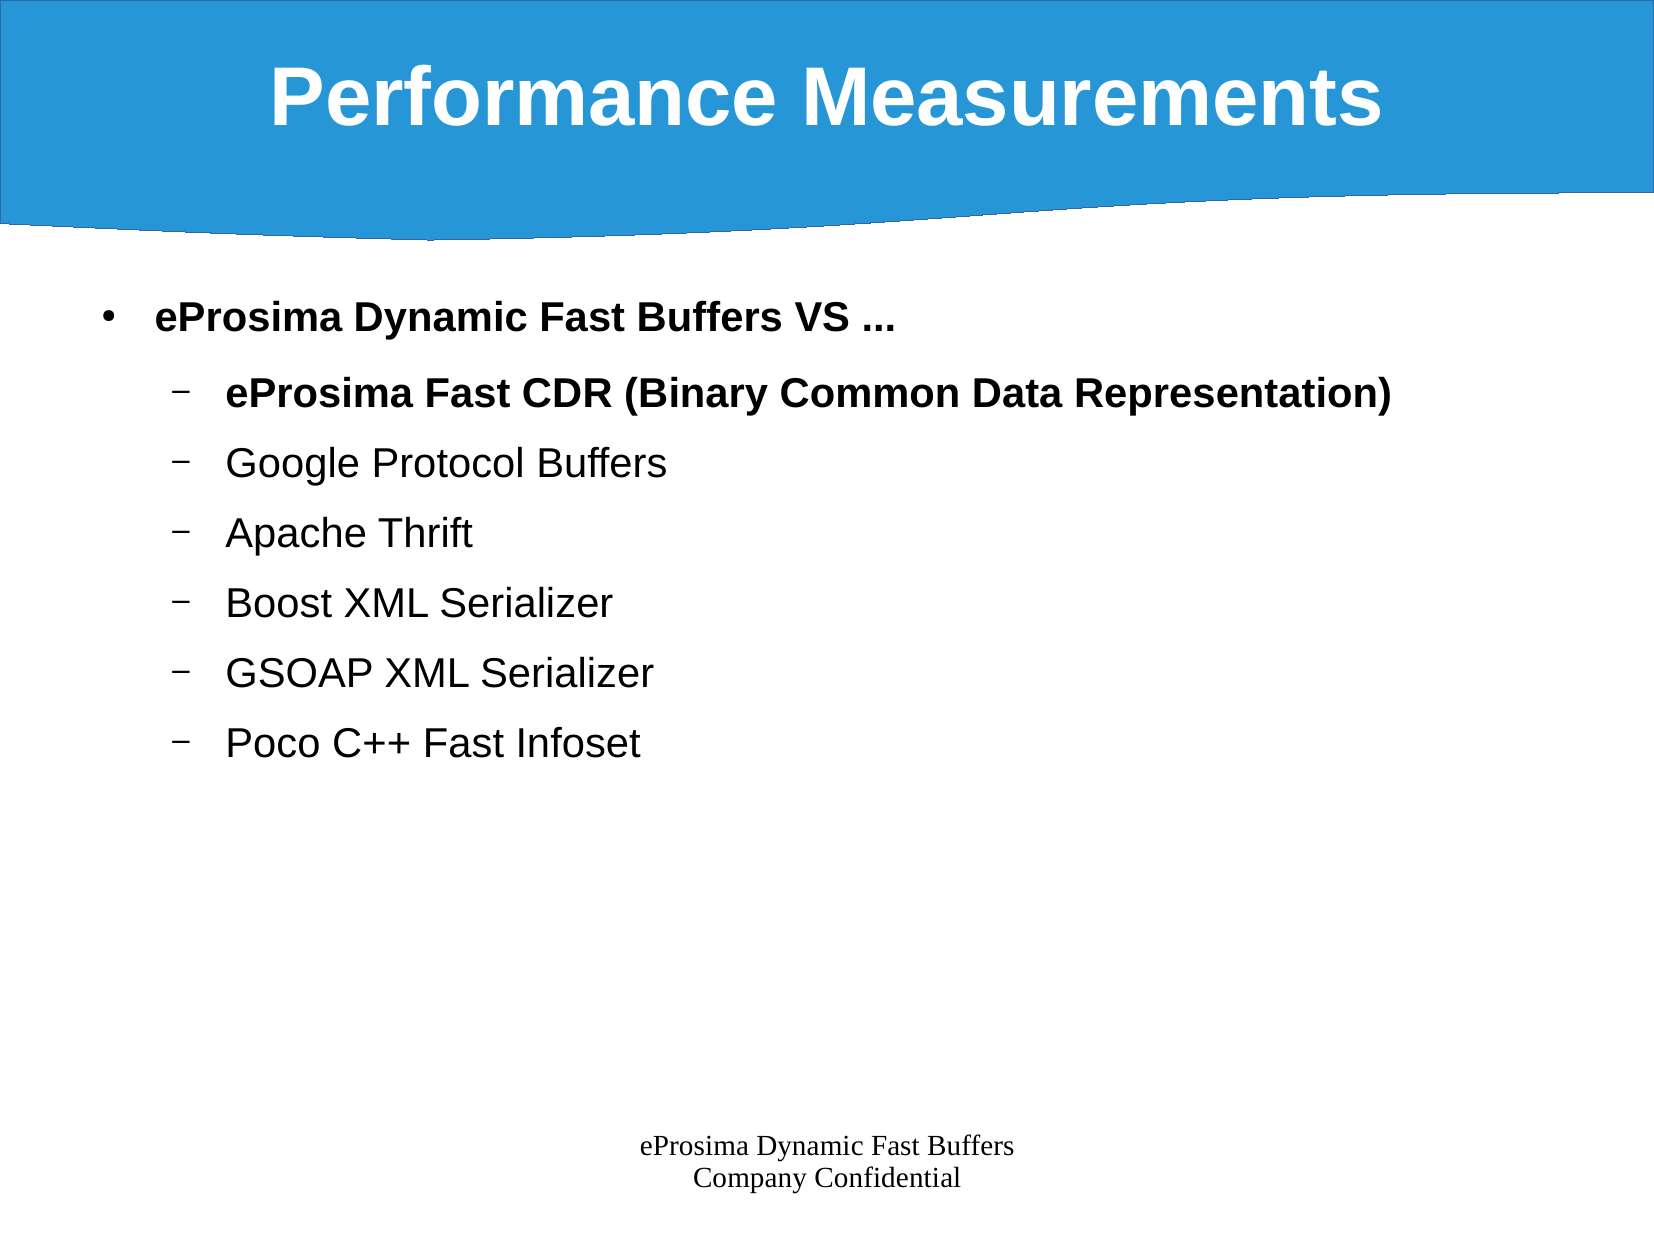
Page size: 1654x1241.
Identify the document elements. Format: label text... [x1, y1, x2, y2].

text_box Performance Measurements [0, 0, 1654, 241]
list eProsima Dynamic Fast Buffers VS ... eProsima Fast CDR (Binary Common Data Representation) Google Protocol Buffers Apache Thrift Boost XML Serializer GSOAP XML Serializer Poco C++ Fast Infoset [83, 293, 1456, 1144]
